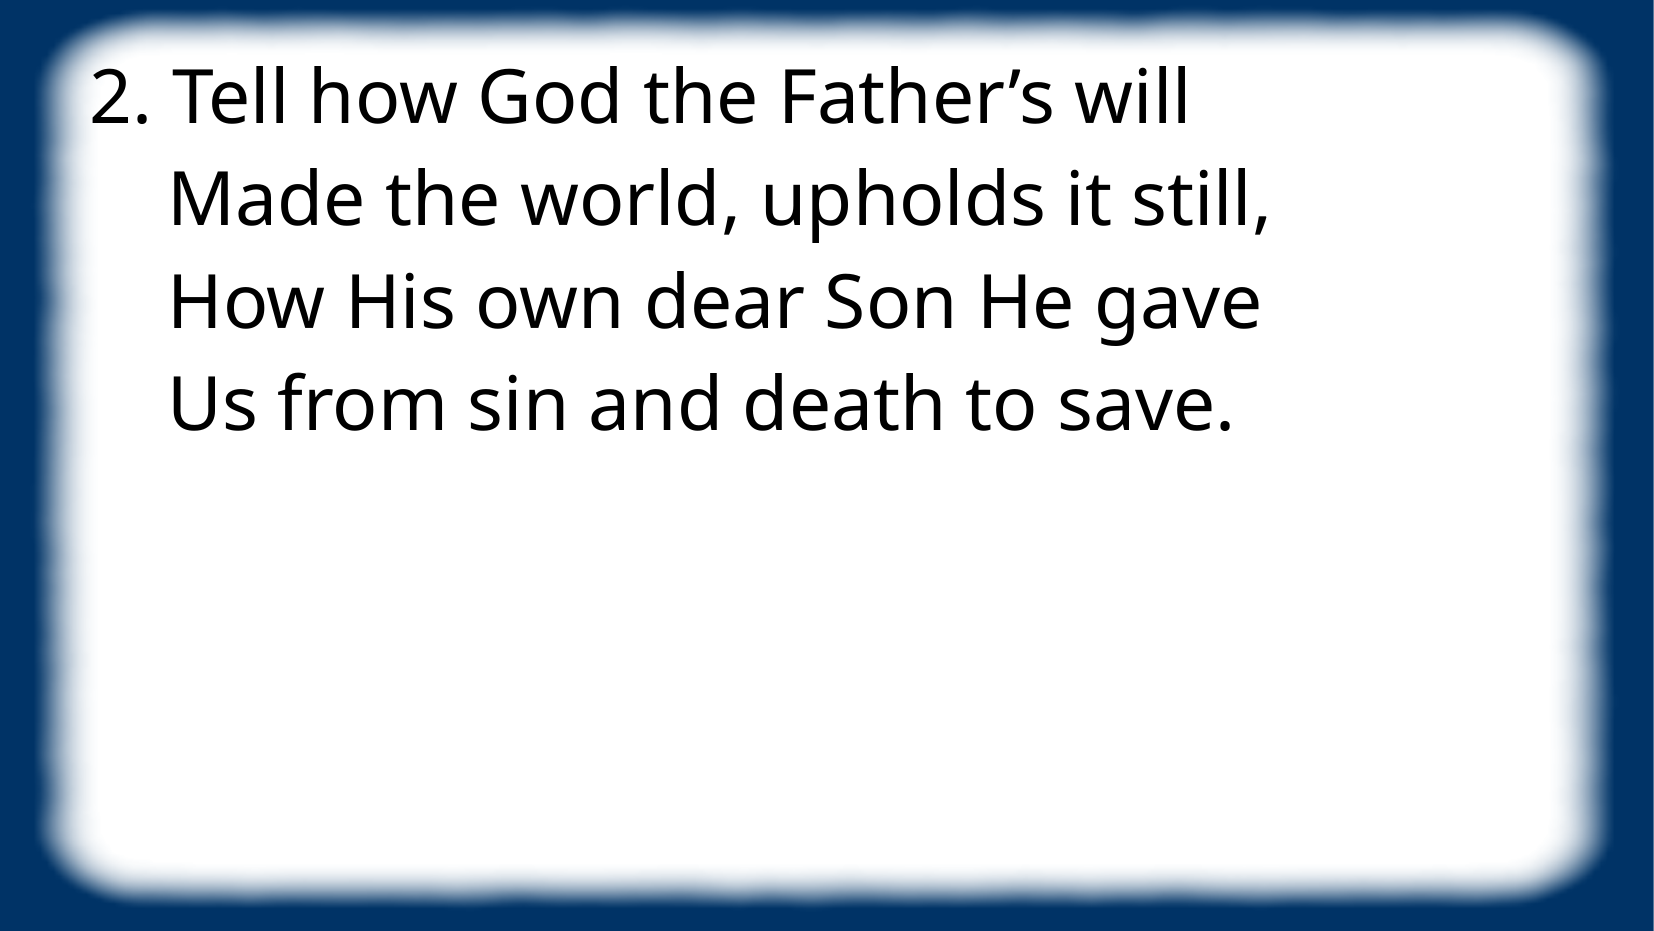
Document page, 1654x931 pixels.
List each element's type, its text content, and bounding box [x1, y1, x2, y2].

picture [0, 0, 1654, 931]
text_box 2. Tell how God the Father’s will Made the world, upholds it still, How His own dear Son He gave Us from sin and death to save. [75, 35, 1591, 451]
